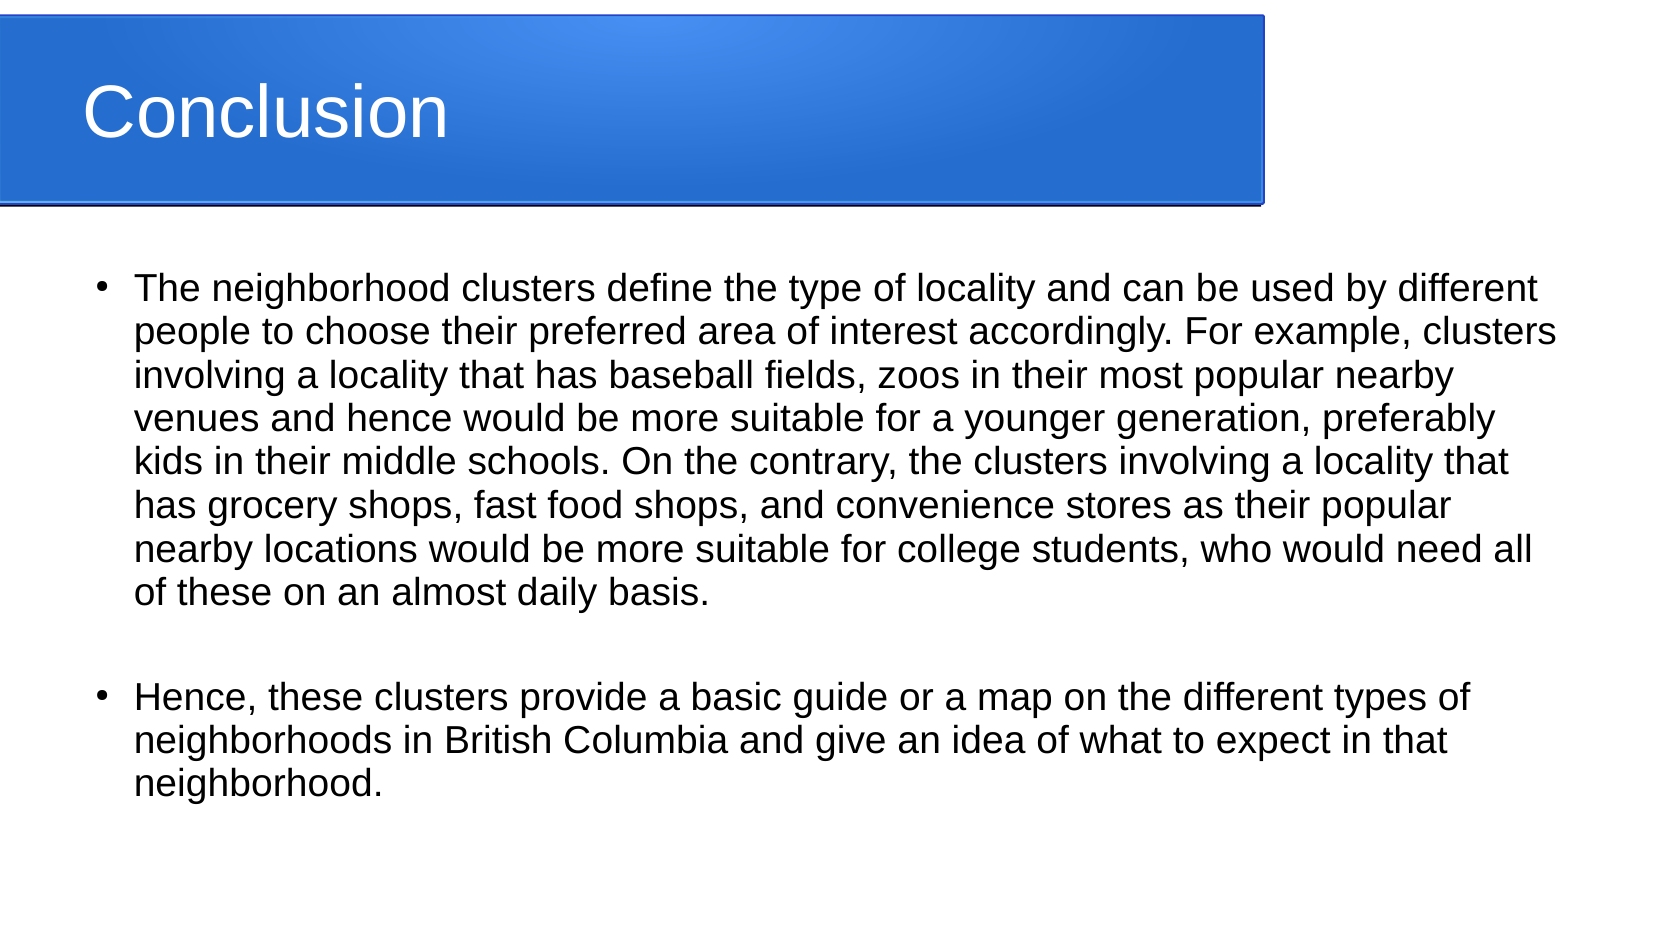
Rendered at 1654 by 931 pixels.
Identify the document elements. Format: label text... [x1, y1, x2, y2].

title Conclusion [82, 35, 1235, 189]
list The neighborhood clusters define the type of locality and can be used by different people to choose their preferred area of interest accordingly. For example, clusters involving a locality that has baseball fields, zoos in their most popular nearby venues and hence would be more suitable for a younger generation, preferably kids in their middle schools. On the contrary, the clusters involving a locality that has grocery shops, fast food shops, and convenience stores as their popular nearby locations would be more suitable for college students, who would need all of these on an almost daily basis. Hence, these clusters provide a basic guide or a map on the different types of neighborhoods in British Columbia and give an idea of what to expect in that neighborhood. [82, 265, 1571, 806]
